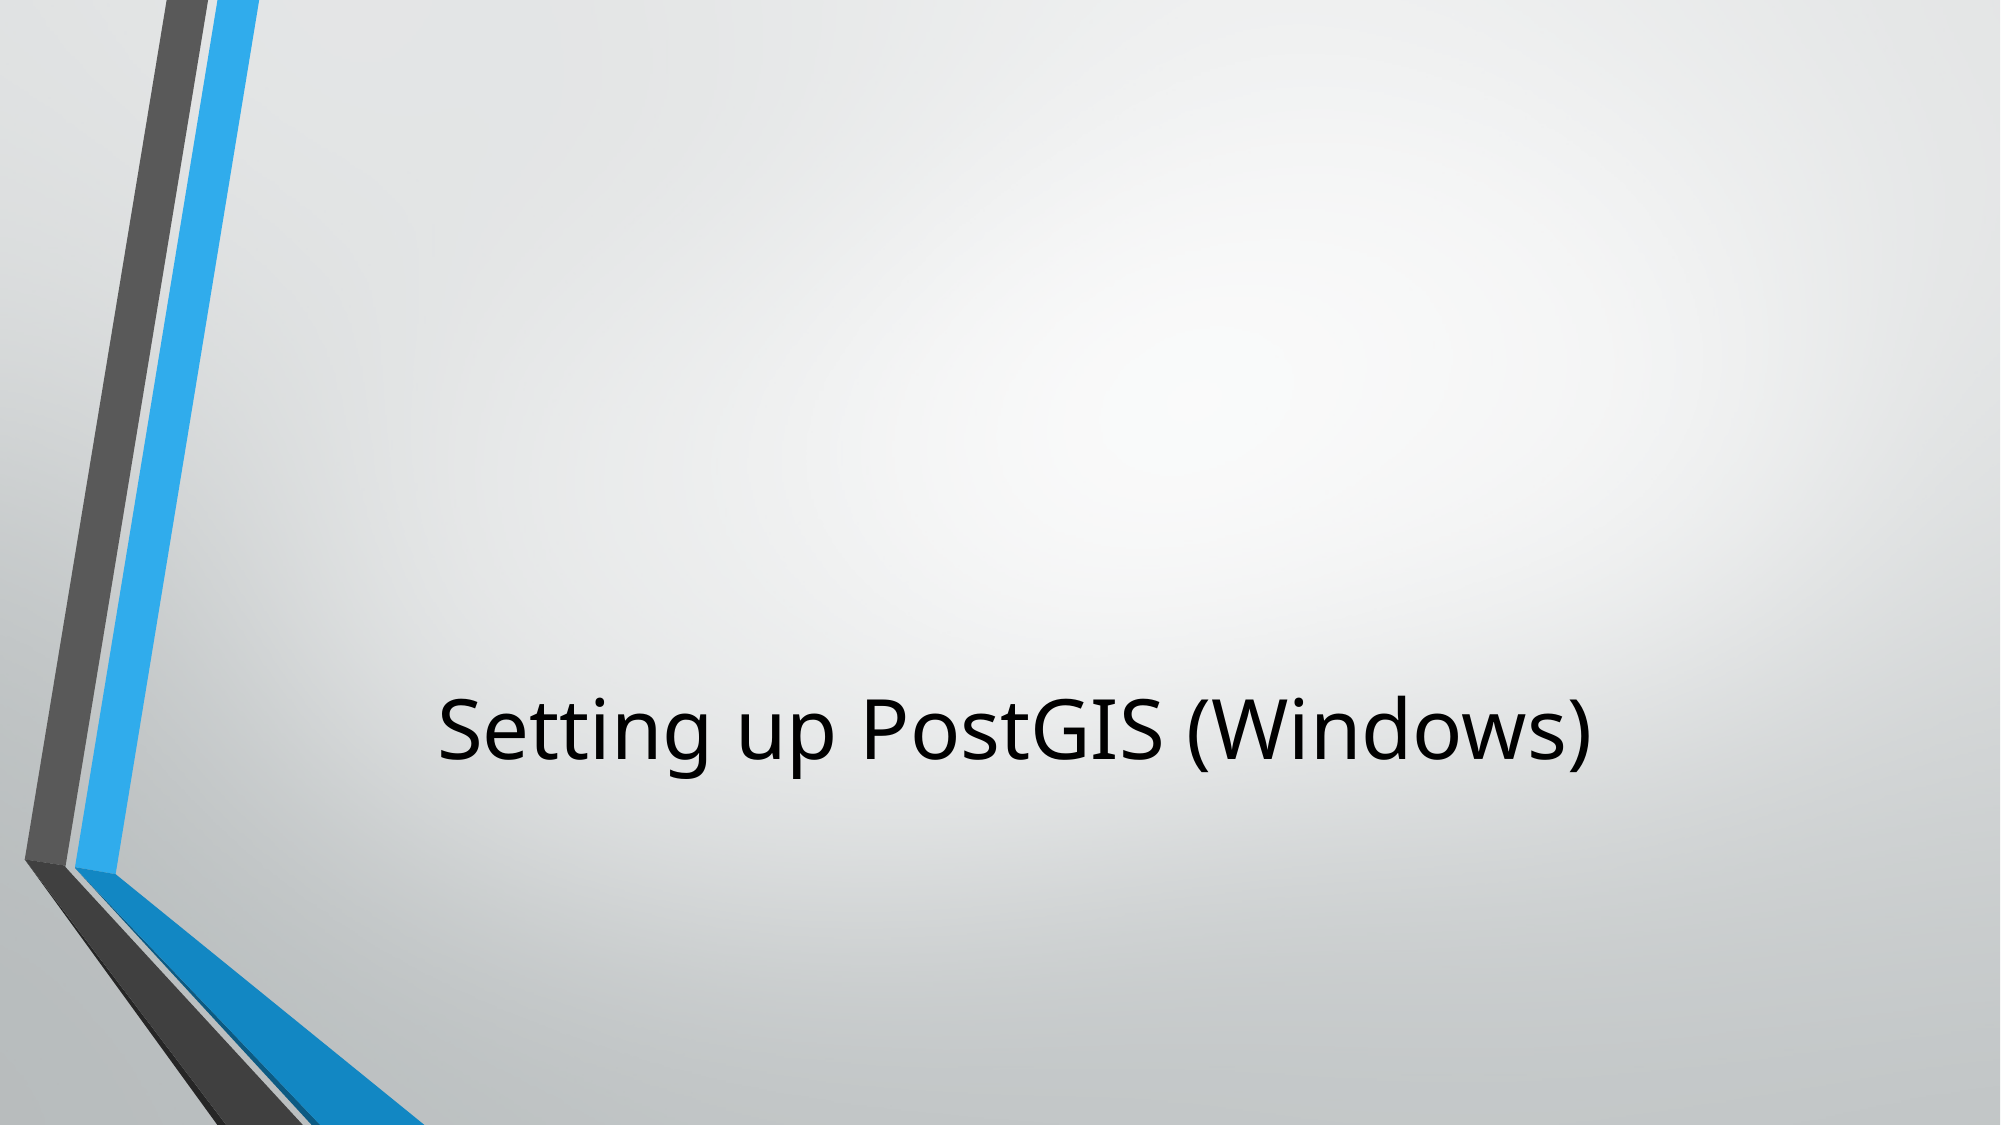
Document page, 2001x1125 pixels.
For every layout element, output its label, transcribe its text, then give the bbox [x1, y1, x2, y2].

title Setting up PostGIS (Windows) [421, 437, 1887, 784]
